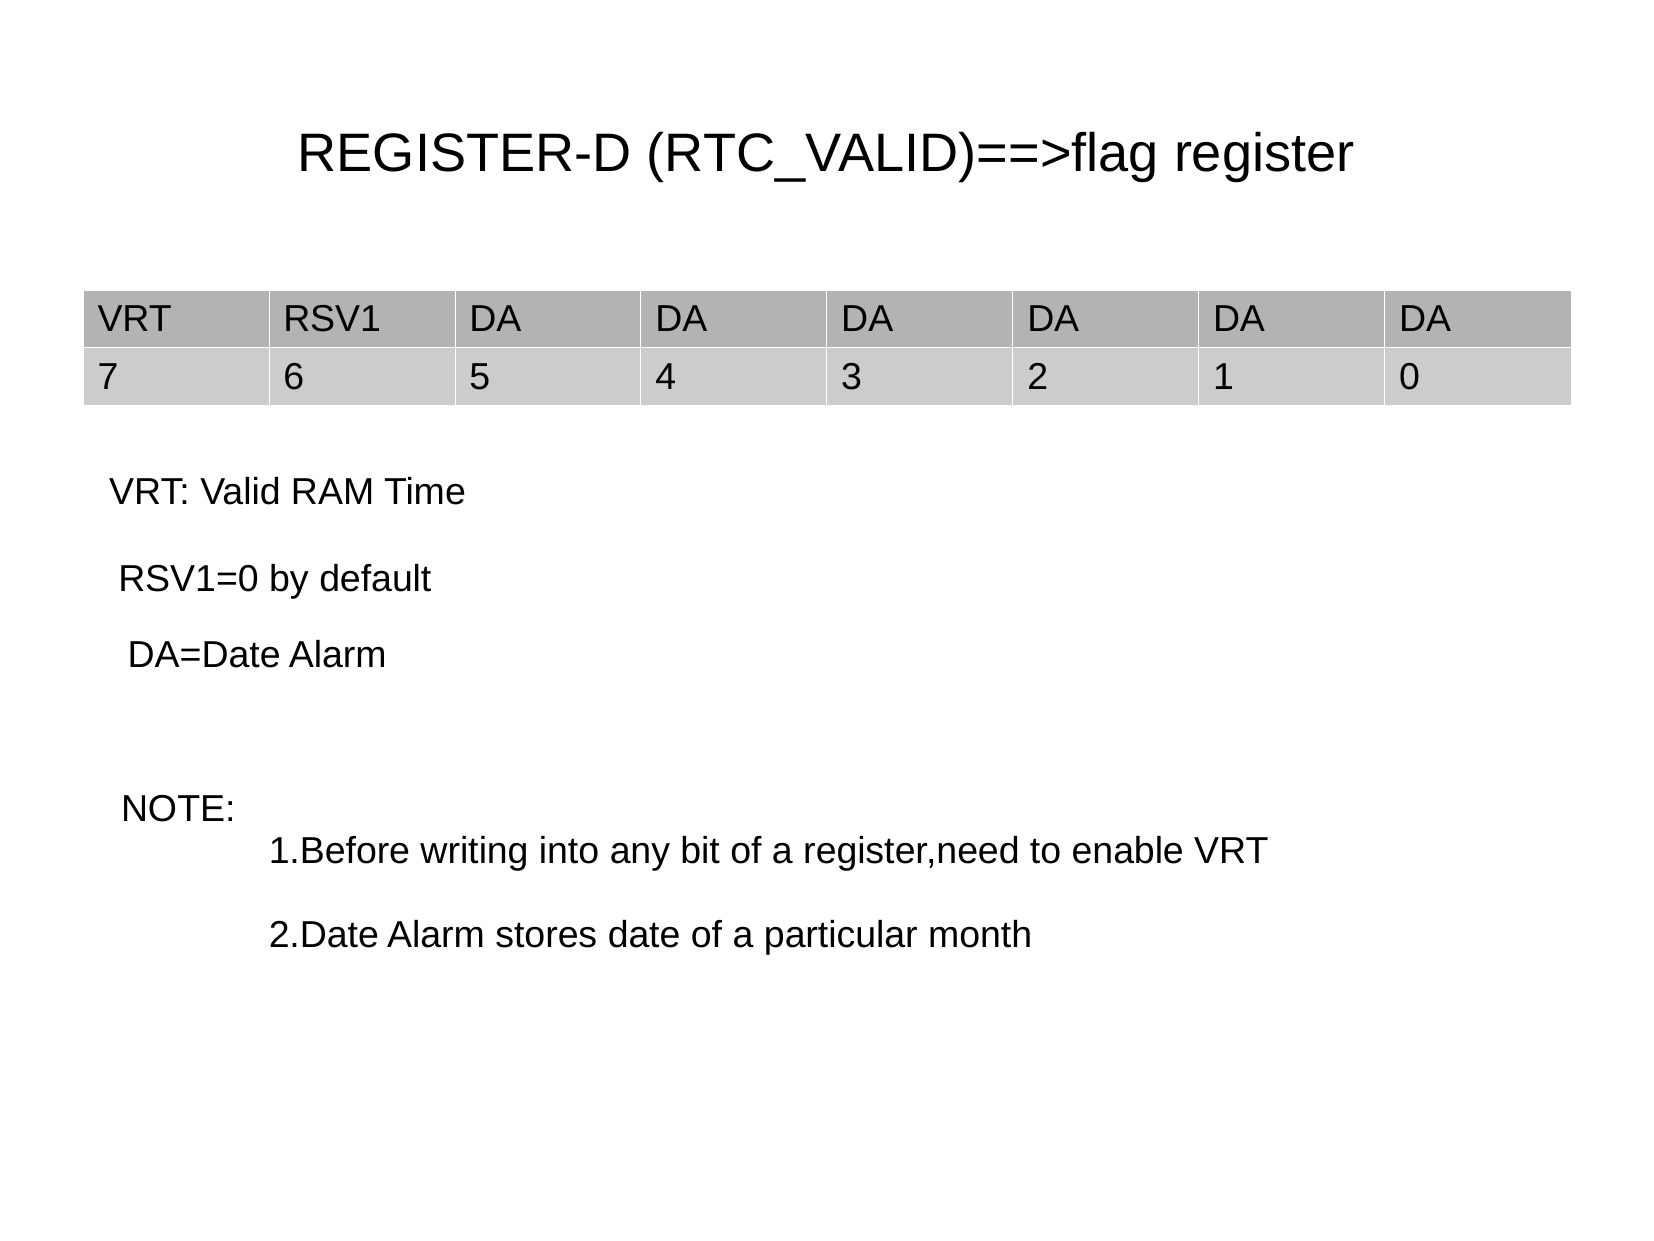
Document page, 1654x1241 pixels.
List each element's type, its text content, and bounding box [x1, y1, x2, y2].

table_cell 4 [641, 348, 826, 405]
table_cell 3 [827, 348, 1012, 405]
table_cell 5 [456, 348, 640, 405]
table_header DA [1013, 291, 1198, 347]
title REGISTER-D (RTC_VALID)==>flag register [82, 49, 1571, 257]
table_cell 7 [84, 348, 269, 405]
table_header DA [1199, 291, 1384, 347]
table_header VRT [84, 291, 269, 347]
table_cell 1 [1199, 348, 1384, 405]
table_header DA [456, 291, 640, 347]
text_box NOTE: 1.Before writing into any bit of a register,need to enable VRT 2.Date Alarm stores date of a particular month [106, 780, 1284, 964]
table_header DA [827, 291, 1012, 347]
text_box VRT: Valid RAM Time [94, 462, 481, 520]
table_cell 6 [270, 348, 455, 405]
text_box DA=Date Alarm [112, 625, 402, 683]
table_header DA [641, 291, 826, 347]
table_cell 2 [1013, 348, 1198, 405]
text_box RSV1=0 by default [103, 550, 447, 608]
table_cell 0 [1385, 348, 1571, 405]
table_header RSV1 [270, 291, 455, 347]
table_header DA [1385, 291, 1571, 347]
